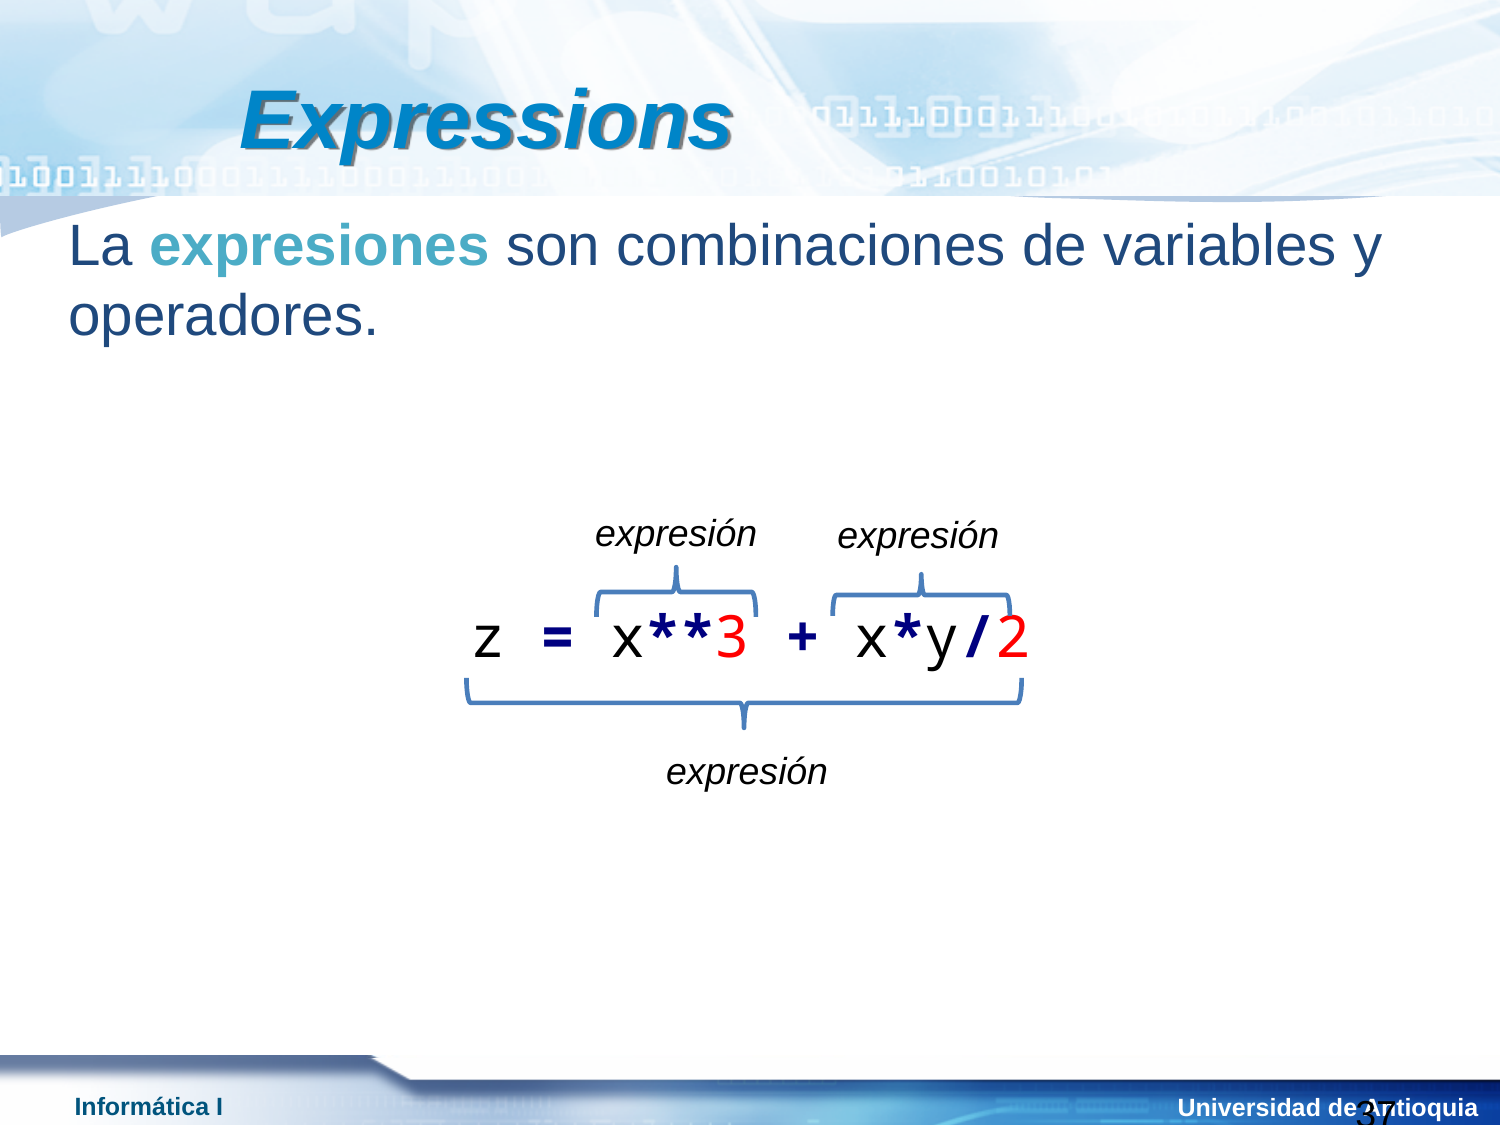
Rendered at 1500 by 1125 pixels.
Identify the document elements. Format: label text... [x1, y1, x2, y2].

text_box expresión [572, 501, 780, 562]
title Expressions [224, 57, 1438, 150]
picture [0, 0, 1500, 196]
picture [1332, 1105, 1337, 1114]
text_box z = x**3 + x*y/2 [436, 592, 1063, 677]
text_box expresión [643, 739, 851, 800]
list La expresiones son combinaciones de variables y operadores. [53, 200, 1459, 1047]
slide_number <número> [1340, 1082, 1500, 1125]
picture [0, 1055, 1500, 1125]
text_box expresión [814, 503, 1022, 564]
